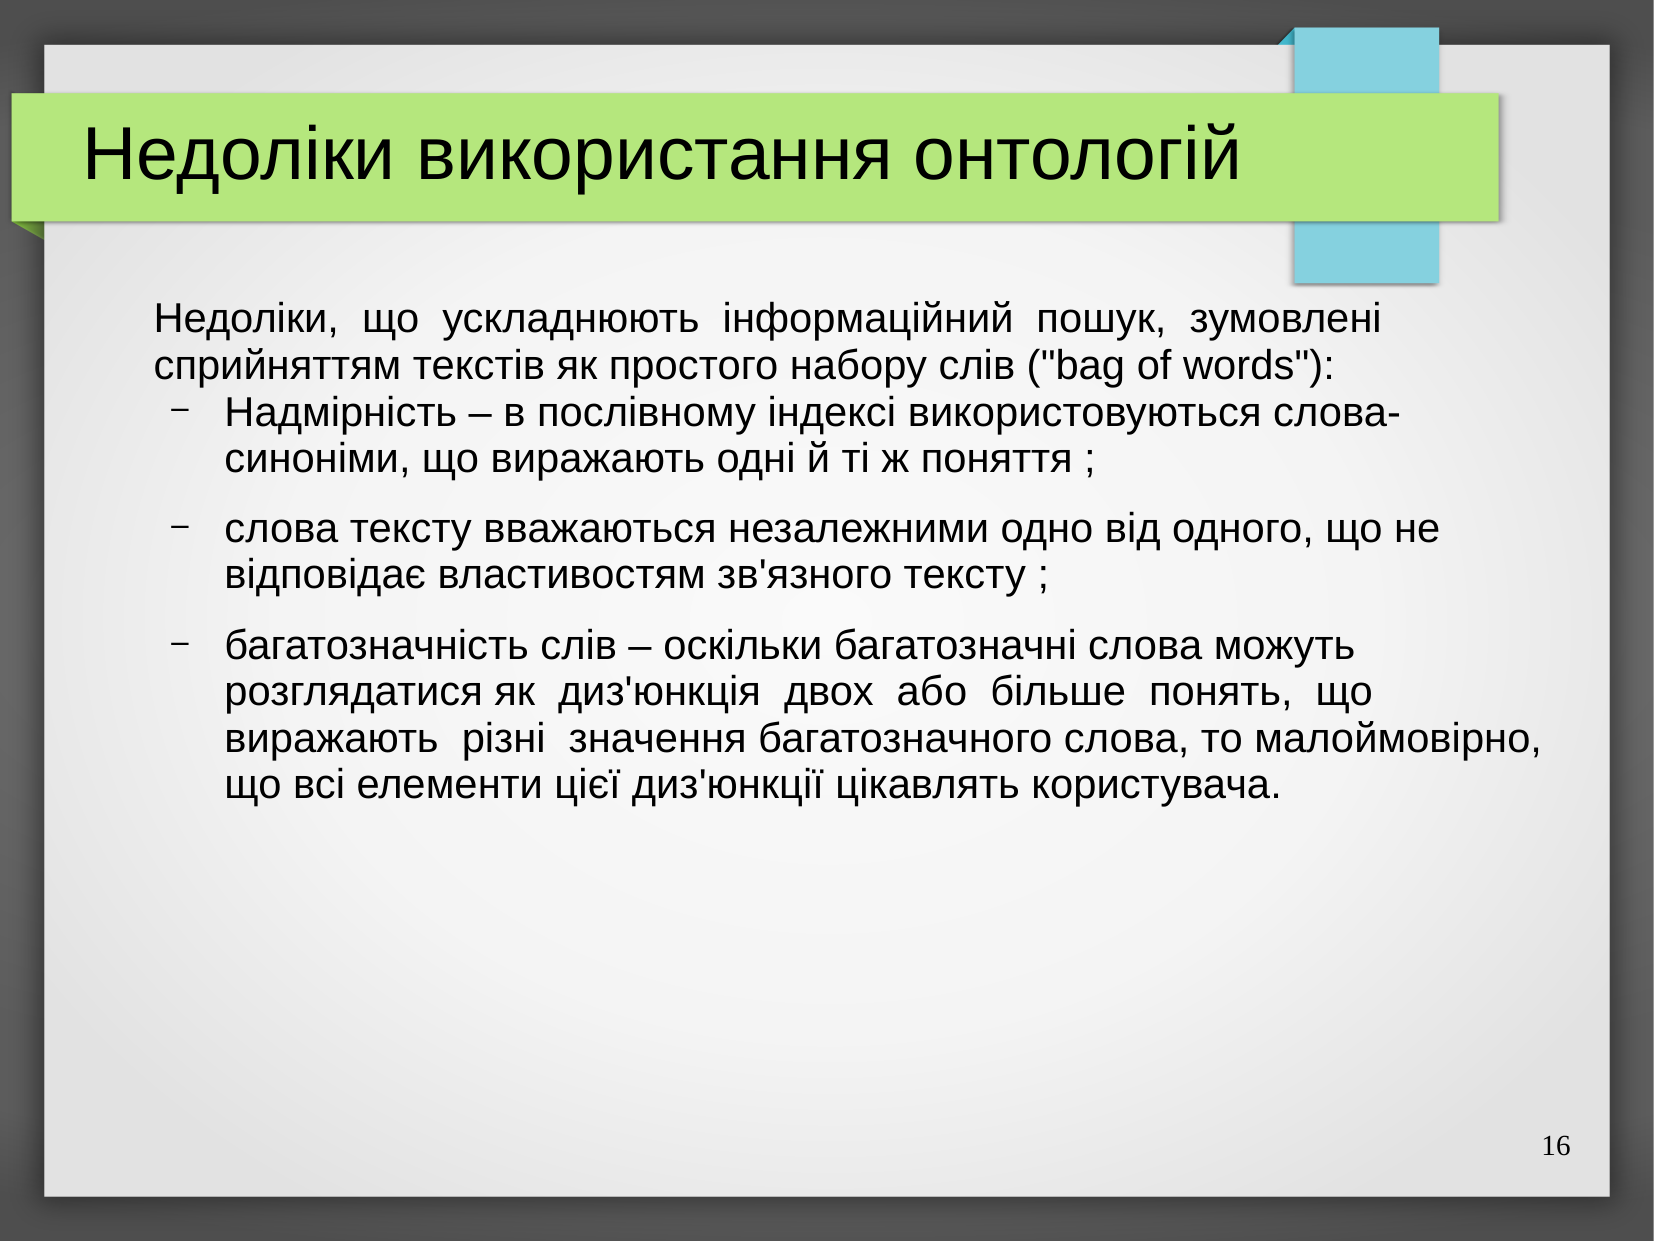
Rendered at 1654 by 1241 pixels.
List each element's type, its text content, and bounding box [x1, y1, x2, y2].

picture [0, 0, 1654, 1241]
list Недоліки, що ускладнюють інформаційний пошук, зумовлені сприйняттям текстів як простого набору слів ("bag of words"): Надмірність – в послівному індексі використовуються слова-синоніми, що виражають одні й ті ж поняття ; слова тексту вважаються незалежними одно від одного, що не відповідає властивостям зв'язного тексту ; багатозначність слів – оскільки багатозначні слова можуть розглядатися як диз'юнкція двох або більше понять, що виражають різні значення багатозначного слова, то малоймовірно, що всі елементи цієї диз'юнкції цікавлять користувача. [82, 295, 1571, 1015]
title Недоліки використання онтологій [82, 94, 1264, 213]
